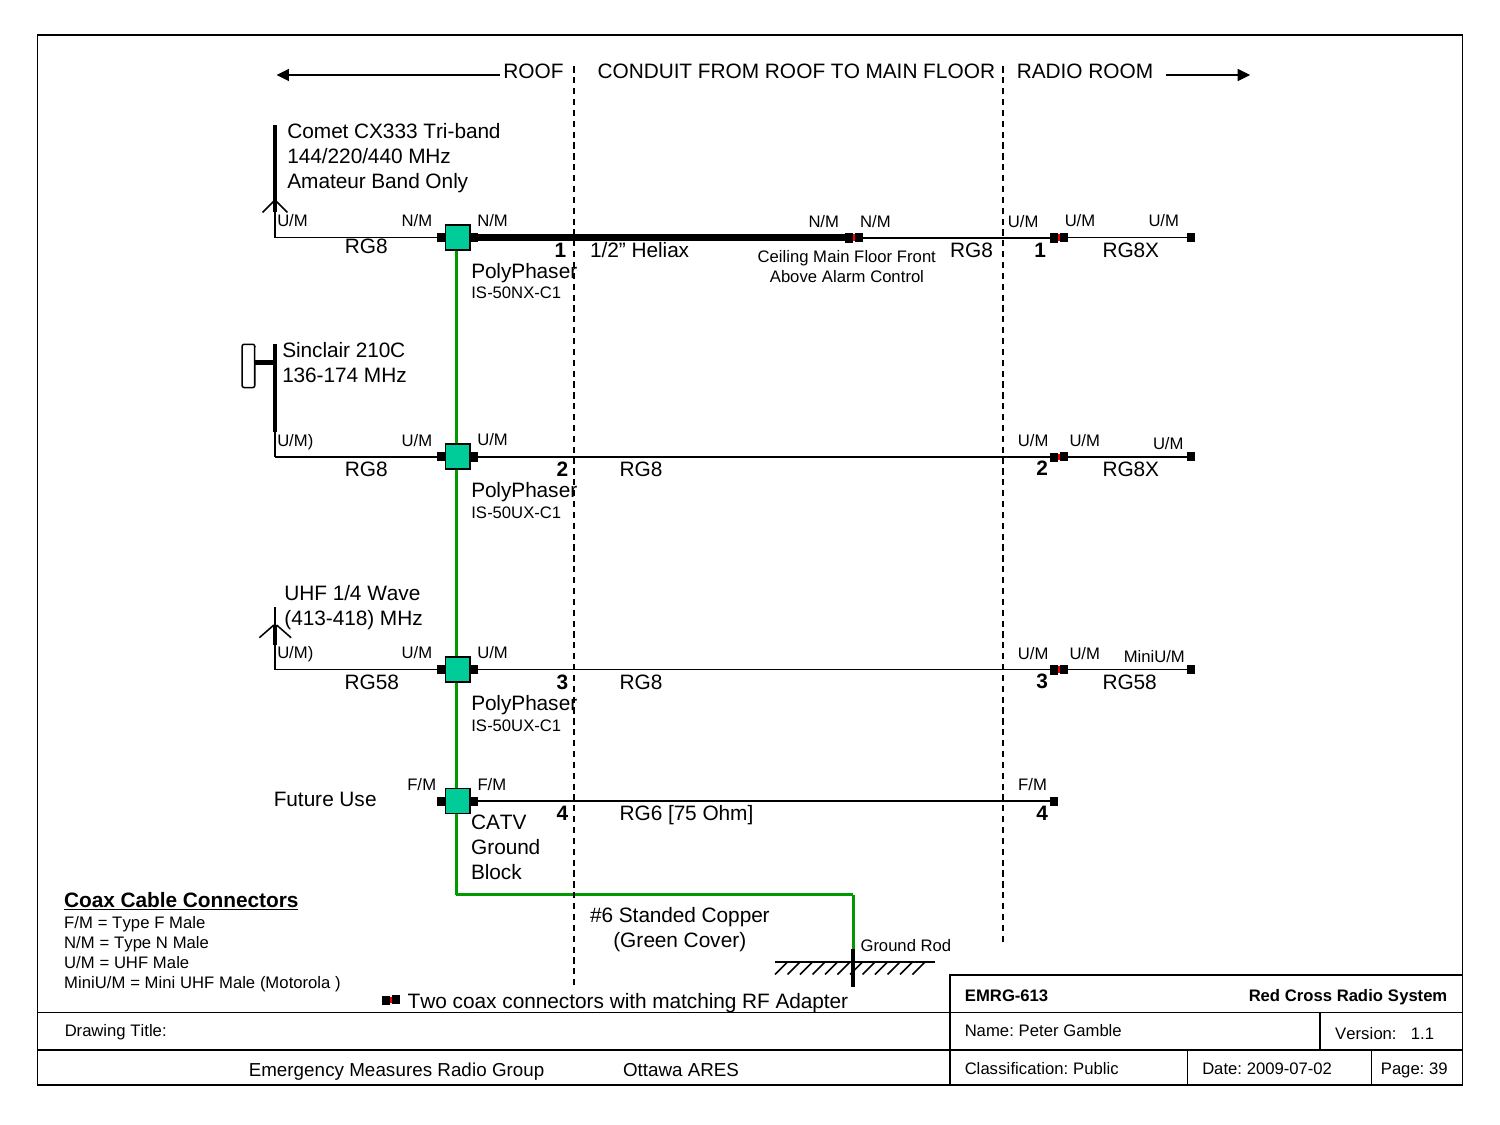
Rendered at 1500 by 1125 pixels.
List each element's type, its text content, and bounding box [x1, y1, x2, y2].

text_box RG8X [1087, 228, 1174, 270]
text_box F/M [462, 765, 522, 802]
text_box Comet CX333 Tri-band 144/220/440 MHz Amateur Band Only [272, 109, 516, 201]
text_box U/M [1133, 202, 1195, 238]
text_box Ground Rod [845, 926, 967, 963]
text_box #6 Standed Copper (Green Cover) [575, 894, 785, 960]
text_box U/M [462, 634, 524, 670]
text_box RG58 [329, 660, 414, 702]
text_box U/M) [262, 421, 329, 458]
text_box U/M [462, 421, 524, 457]
text_box RG6 [75 Ohm] [604, 792, 769, 833]
text_box U/M [1003, 634, 1054, 671]
text_box U/M [262, 202, 324, 238]
text_box U/M [1003, 422, 1054, 458]
text_box Two coax connectors with matching RF Adapter [393, 979, 864, 1021]
text_box CONDUIT FROM ROOF TO MAIN FLOOR [582, 49, 1010, 91]
text_box Sinclair 210C 136-174 MHz [267, 328, 422, 395]
text_box 2 [1021, 447, 1063, 488]
text_box U/M [1138, 424, 1199, 461]
text_box PolyPhaser IS-50NX-C1 [456, 249, 593, 311]
text_box RG8 [329, 224, 403, 266]
text_box U/M [1054, 422, 1116, 458]
text_box RG8 [935, 228, 1008, 270]
text_box 1/2” Heliax [575, 228, 705, 270]
text_box Emergency Measures Radio Group Ottawa ARES [50, 1049, 938, 1086]
text_box RG8 [604, 447, 678, 489]
text_box Coax Cable Connectors F/M = Type F Male N/M = Type N Male U/M = UHF Male MiniU/M = Mini UHF Male (Motorola ) [49, 879, 357, 1000]
text_box PolyPhaser IS-50UX-C1 [456, 469, 593, 530]
text_box PolyPhaser IS-50UX-C1 [456, 681, 593, 743]
text_box RADIO ROOM [1010, 49, 1169, 91]
text_box CATV Ground Block [456, 801, 556, 892]
text_box F/M [1003, 766, 1062, 802]
text_box U/M [993, 202, 1050, 239]
text_box U/M [1050, 202, 1111, 238]
text_box Ceiling Main Floor Front Above Alarm Control [742, 237, 952, 294]
text_box N/M [386, 202, 448, 238]
text_box 1 [539, 229, 581, 270]
text_box N/M [845, 202, 906, 237]
text_box N/M [793, 202, 845, 237]
text_box 3 [1021, 660, 1063, 701]
text_box RG58 [1087, 660, 1172, 702]
text_box Future Use [259, 778, 392, 819]
text_box U/M) [262, 634, 329, 670]
text_box 1 [1019, 228, 1061, 270]
text_box UHF 1/4 Wave (413-418) MHz [269, 572, 438, 638]
text_box U/M [386, 634, 448, 670]
text_box 4 [541, 792, 584, 833]
text_box F/M [392, 765, 452, 802]
text_box U/M [1054, 634, 1116, 671]
text_box RG8X [1087, 447, 1174, 489]
text_box ROOF [488, 49, 579, 91]
text_box MiniU/M [1109, 637, 1201, 674]
text_box 2 [541, 447, 584, 489]
text_box N/M [462, 202, 524, 238]
text_box 4 [1021, 791, 1063, 833]
text_box 3 [541, 660, 584, 702]
text_box U/M [386, 421, 448, 458]
text_box RG8 [604, 660, 678, 702]
text_box RG8 [329, 447, 403, 489]
text_box Page: <number> [1362, 1049, 1463, 1086]
